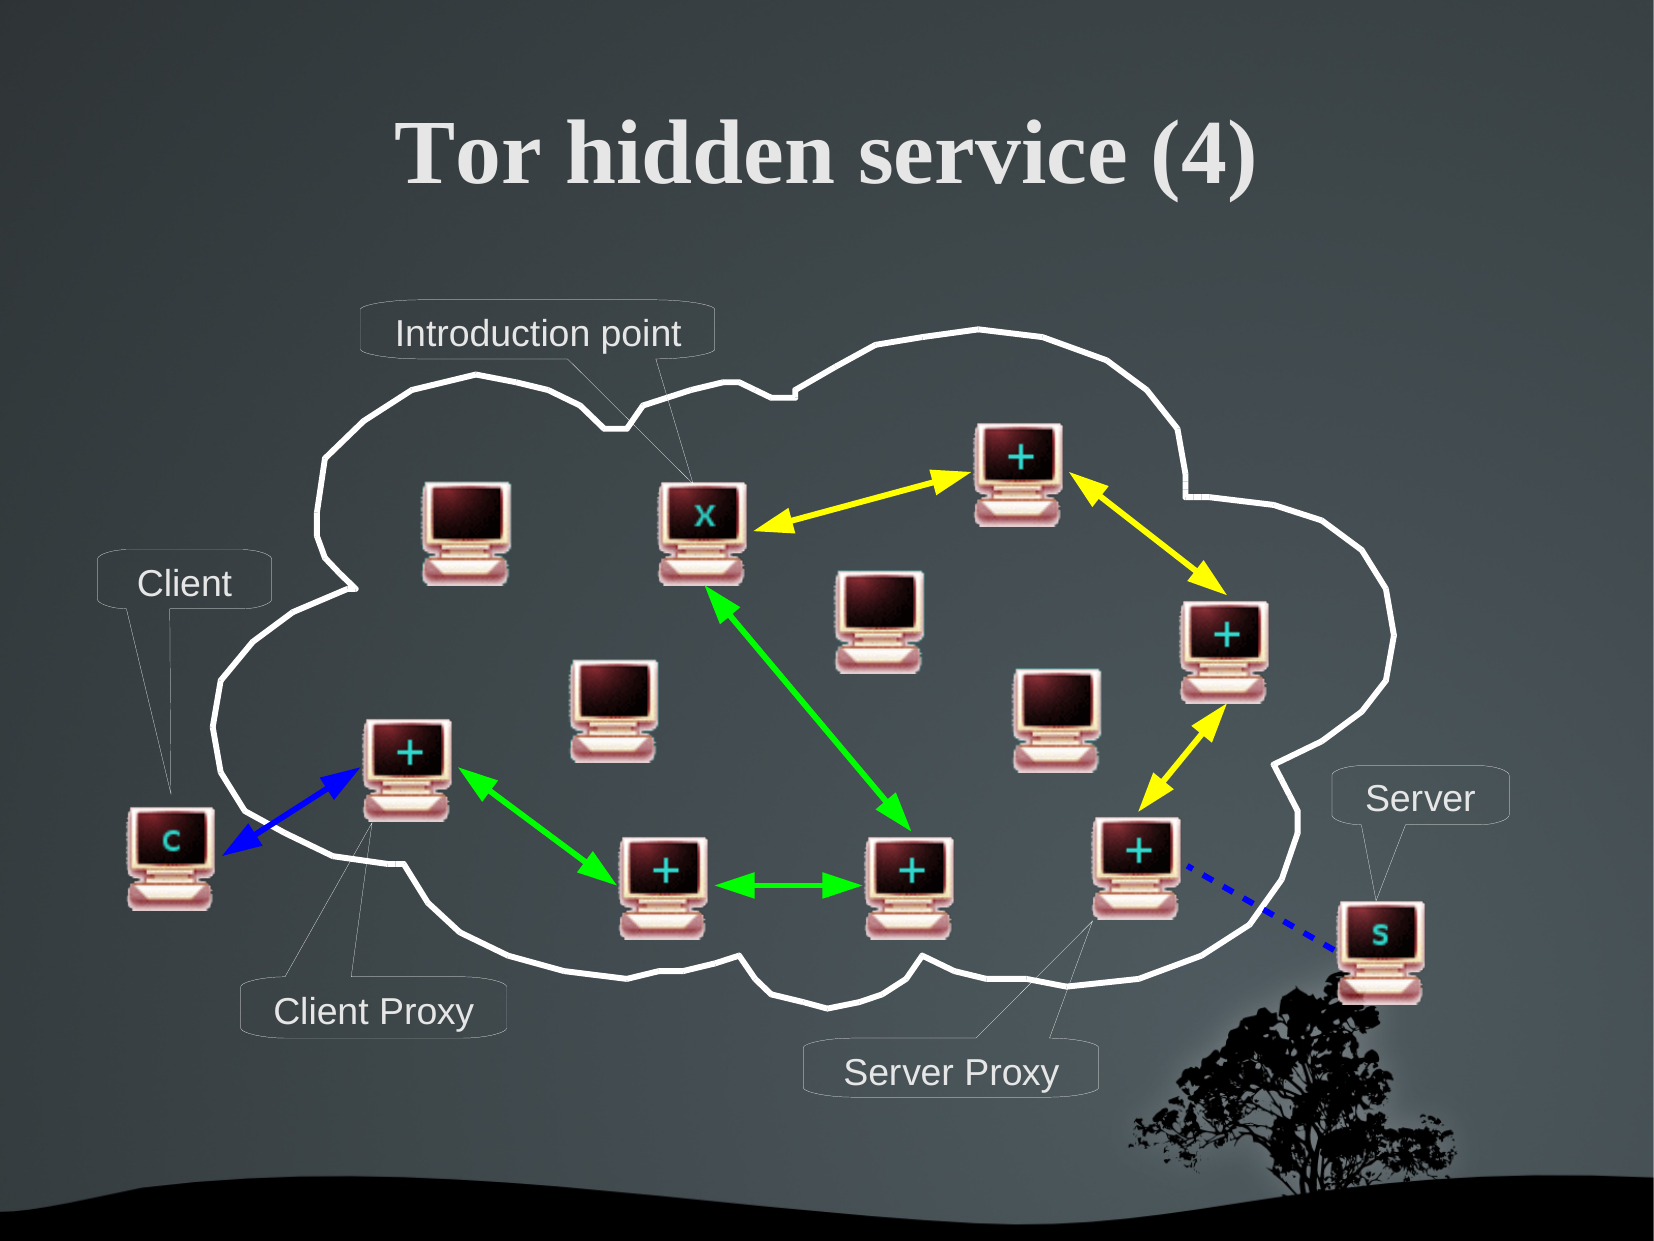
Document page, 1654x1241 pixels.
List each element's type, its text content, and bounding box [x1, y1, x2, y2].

chart [82, 290, 1571, 1109]
title Tor hidden service (4) [82, 49, 1571, 257]
picture [0, 0, 1654, 1241]
